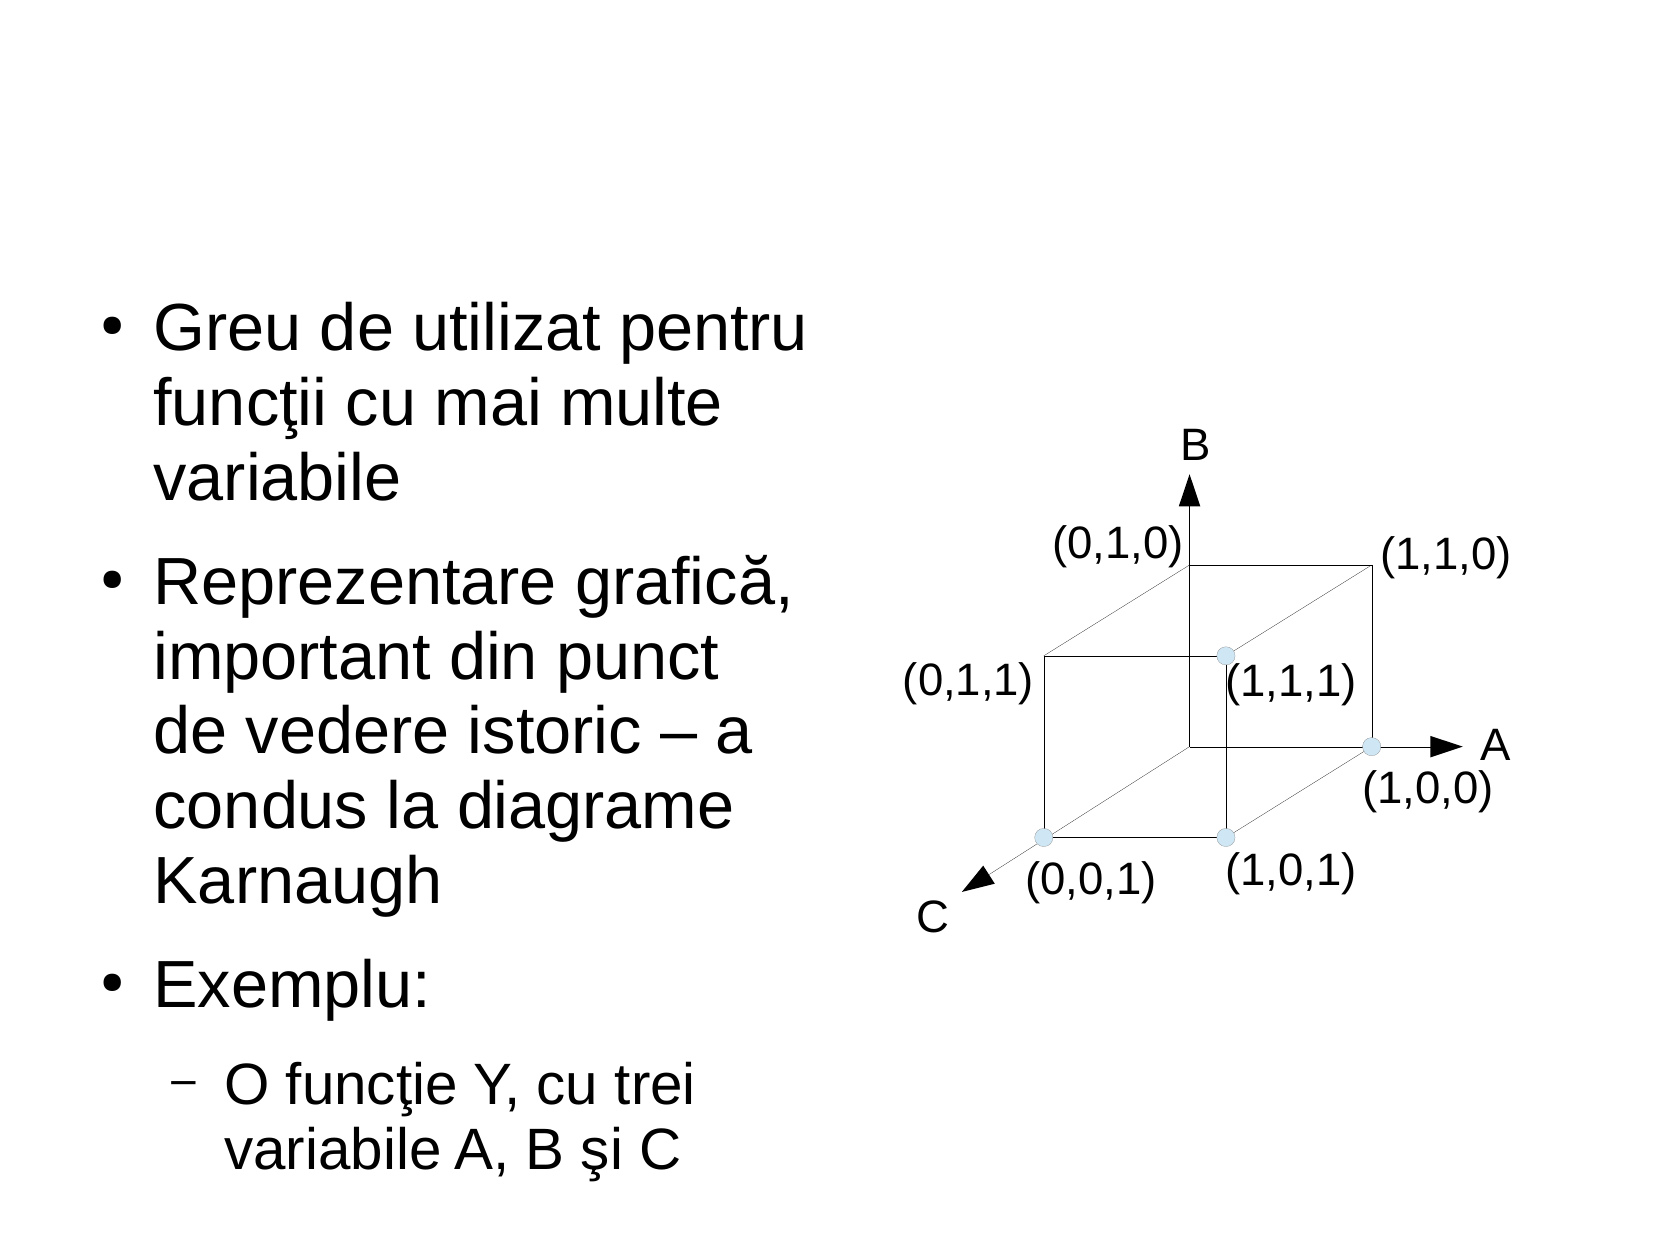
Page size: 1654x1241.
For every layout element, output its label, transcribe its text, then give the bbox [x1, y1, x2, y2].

chart [885, 402, 1650, 1006]
list Greu de utilizat pentru funcţii cu mai multe variabile Reprezentare grafică, important din punct de vedere istoric – a condus la diagrame Karnaugh Exemplu: O funcţie Y, cu trei variabile A, B şi C [82, 290, 809, 1194]
